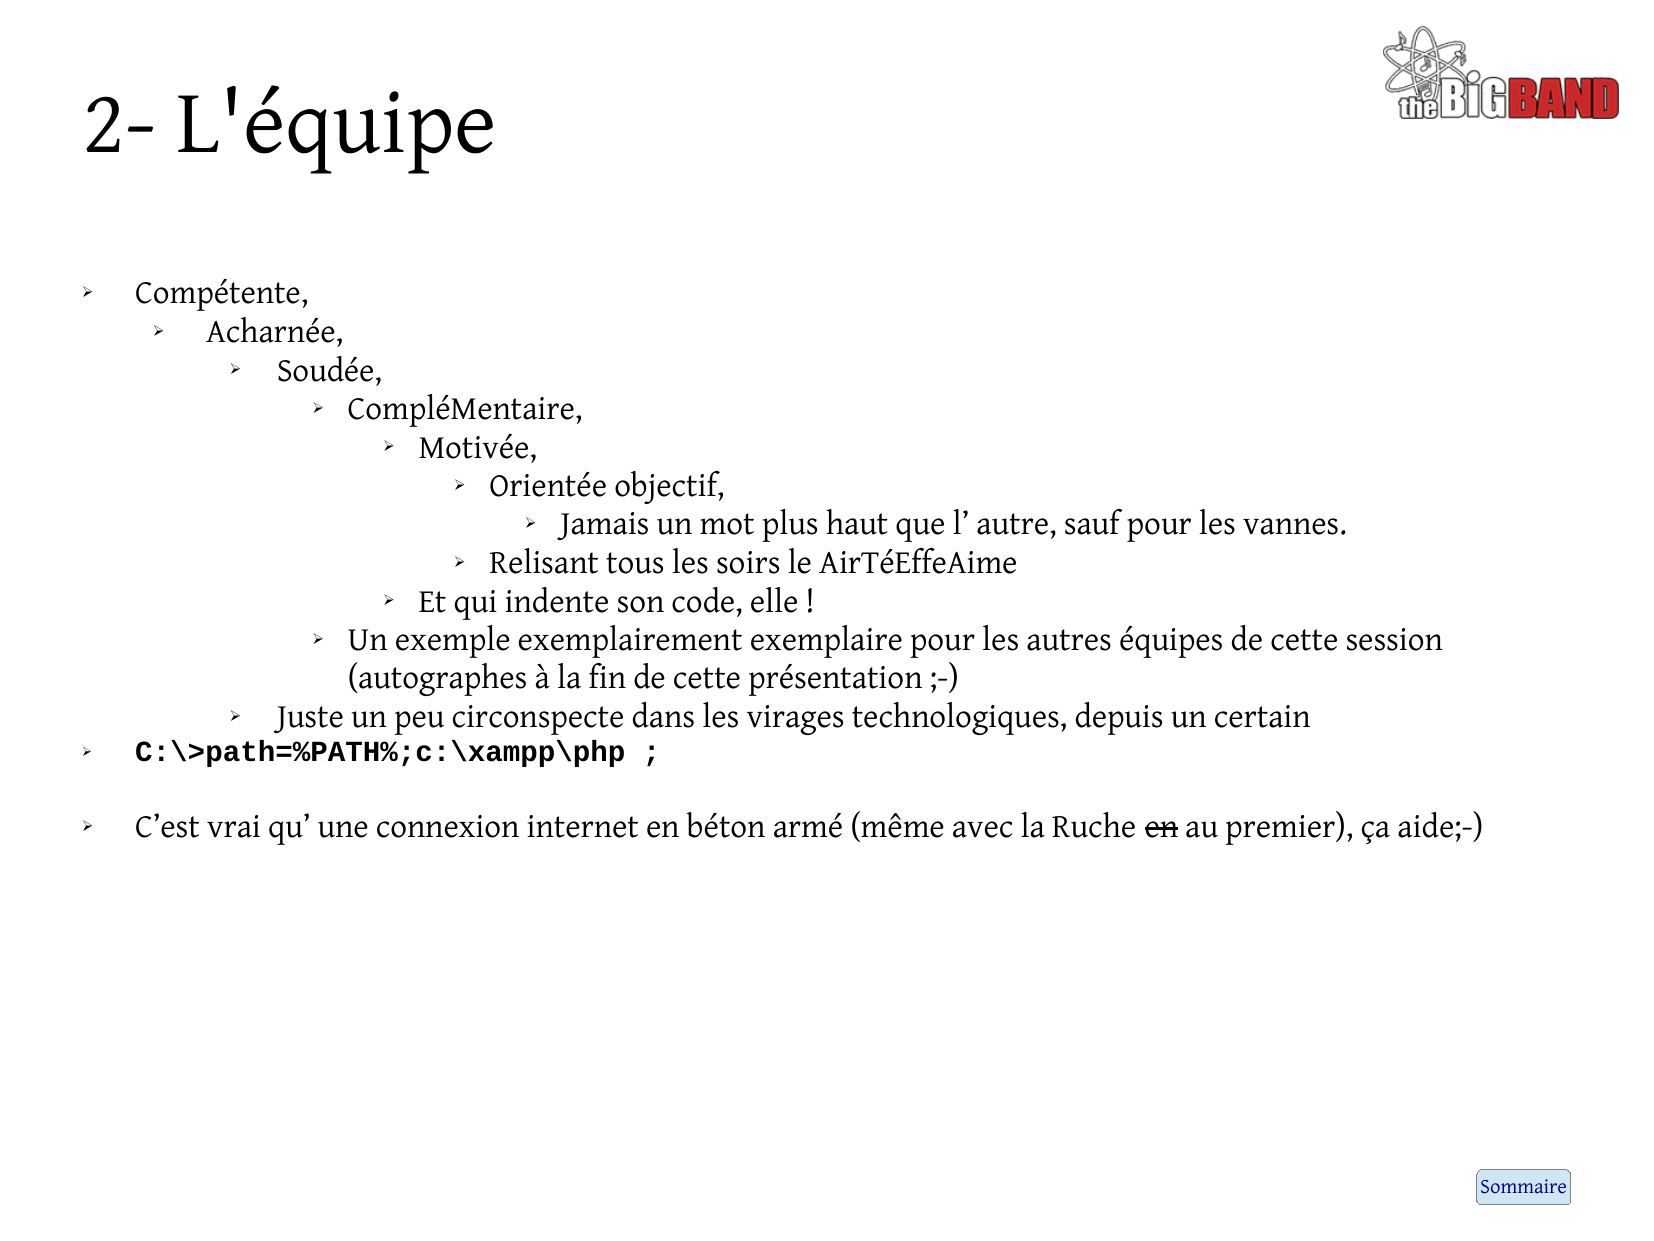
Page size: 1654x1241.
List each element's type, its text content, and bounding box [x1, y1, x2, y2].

picture [1383, 26, 1619, 119]
title 2- L'équipe [82, 49, 1571, 201]
list Compétente, Acharnée, Soudée, CompléMentaire, Motivée, Orientée objectif, Jamais un mot plus haut que l’ autre, sauf pour les vannes. Relisant tous les soirs le AirTéEffeAime Et qui indente son code, elle ! Un exemple exemplairement exemplaire pour les autres équipes de cette session (autographes à la fin de cette présentation ;-) Juste un peu circonspecte dans les virages technologiques, depuis un certain C:\>path=%PATH%;c:\xampp\php ; C’est vrai qu’ une connexion internet en béton armé (même avec la Ruche en au premier), ça aide;-) [64, 259, 1553, 863]
text_box Sommaire [1476, 1169, 1571, 1205]
